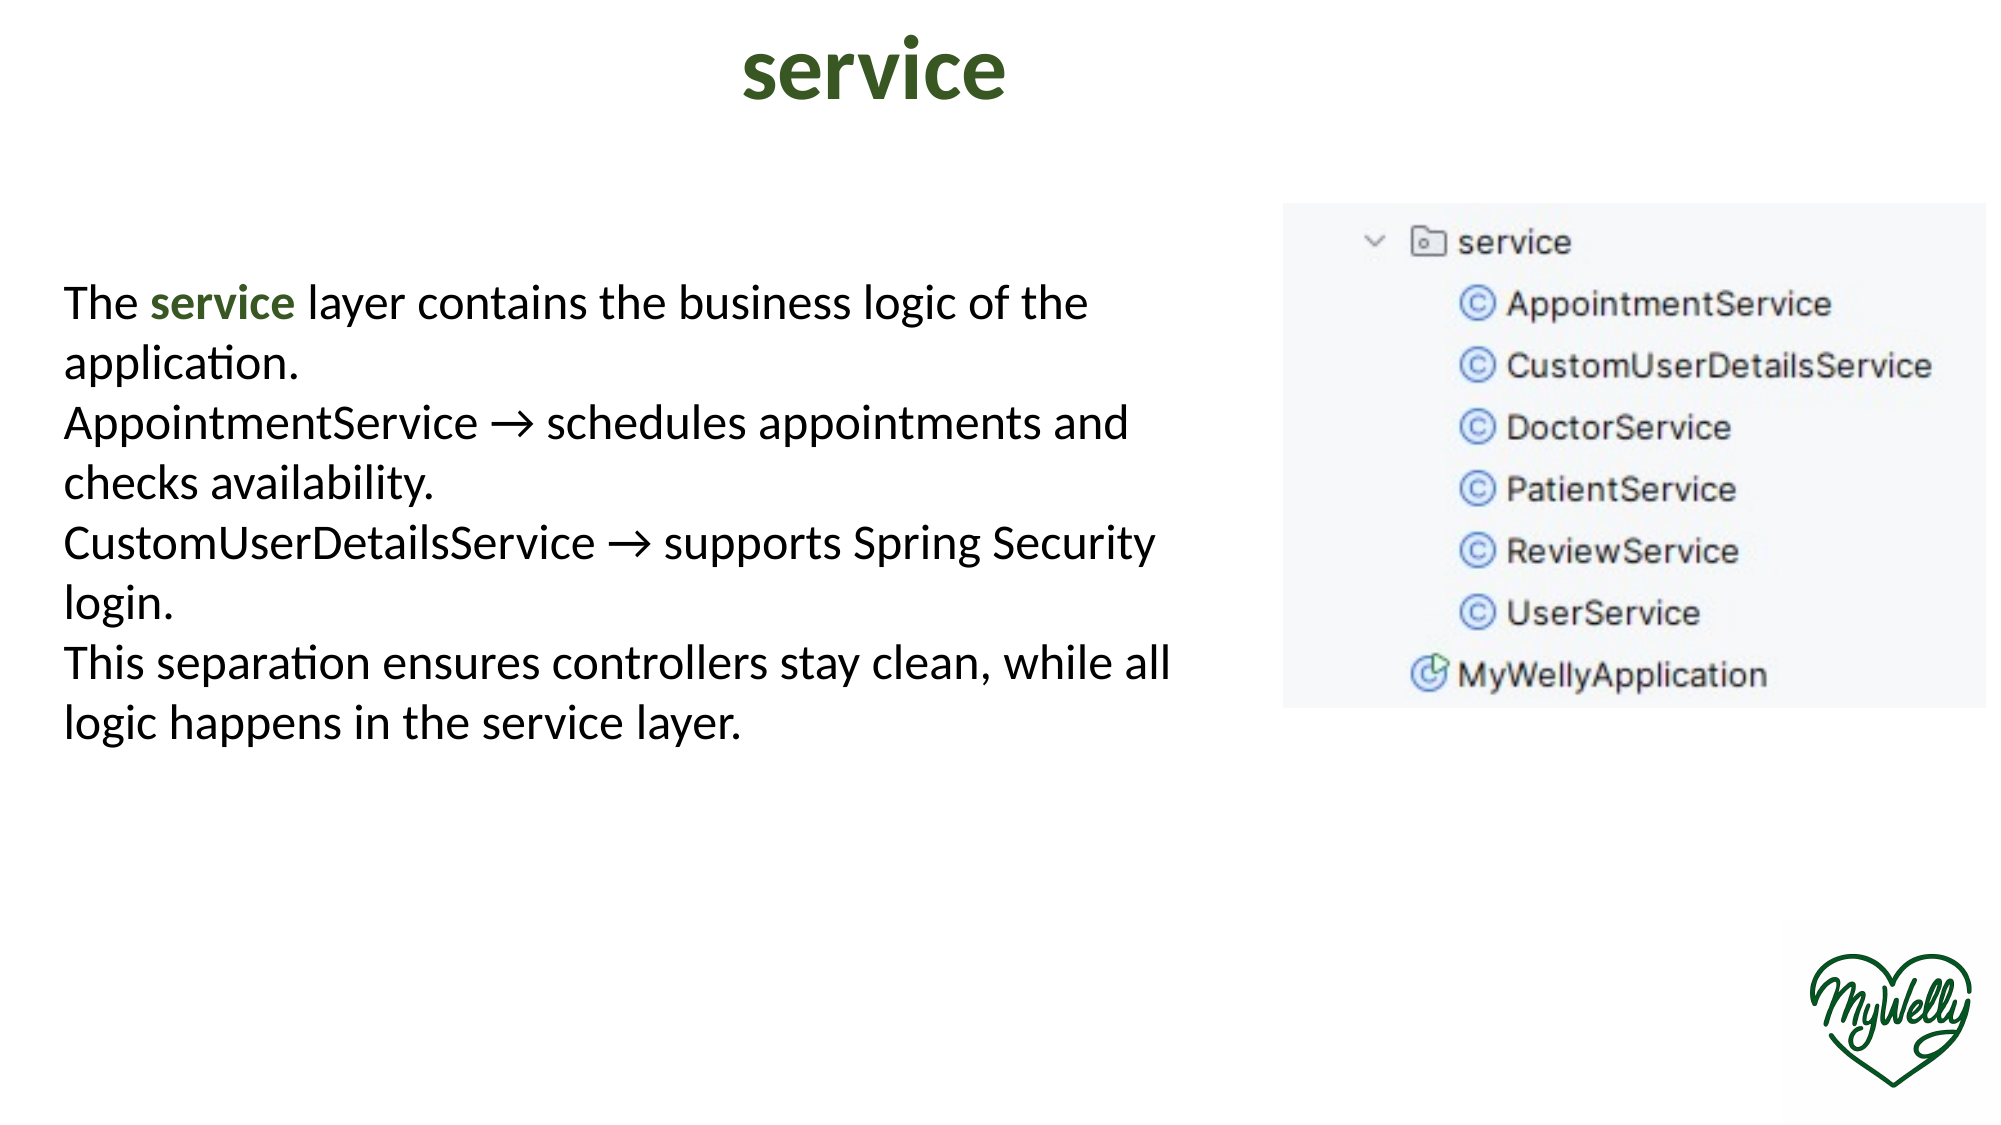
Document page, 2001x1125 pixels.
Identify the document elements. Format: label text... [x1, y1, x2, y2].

picture [1782, 920, 2000, 1125]
text_box The service layer contains the business logic of the application. AppointmentService → schedules appointments and checks availability. CustomUserDetailsService → supports Spring Security login. This separation ensures controllers stay clean, while all logic happens in the service layer. [48, 262, 1270, 763]
text_box service [725, 0, 1727, 127]
picture [1283, 203, 1986, 708]
